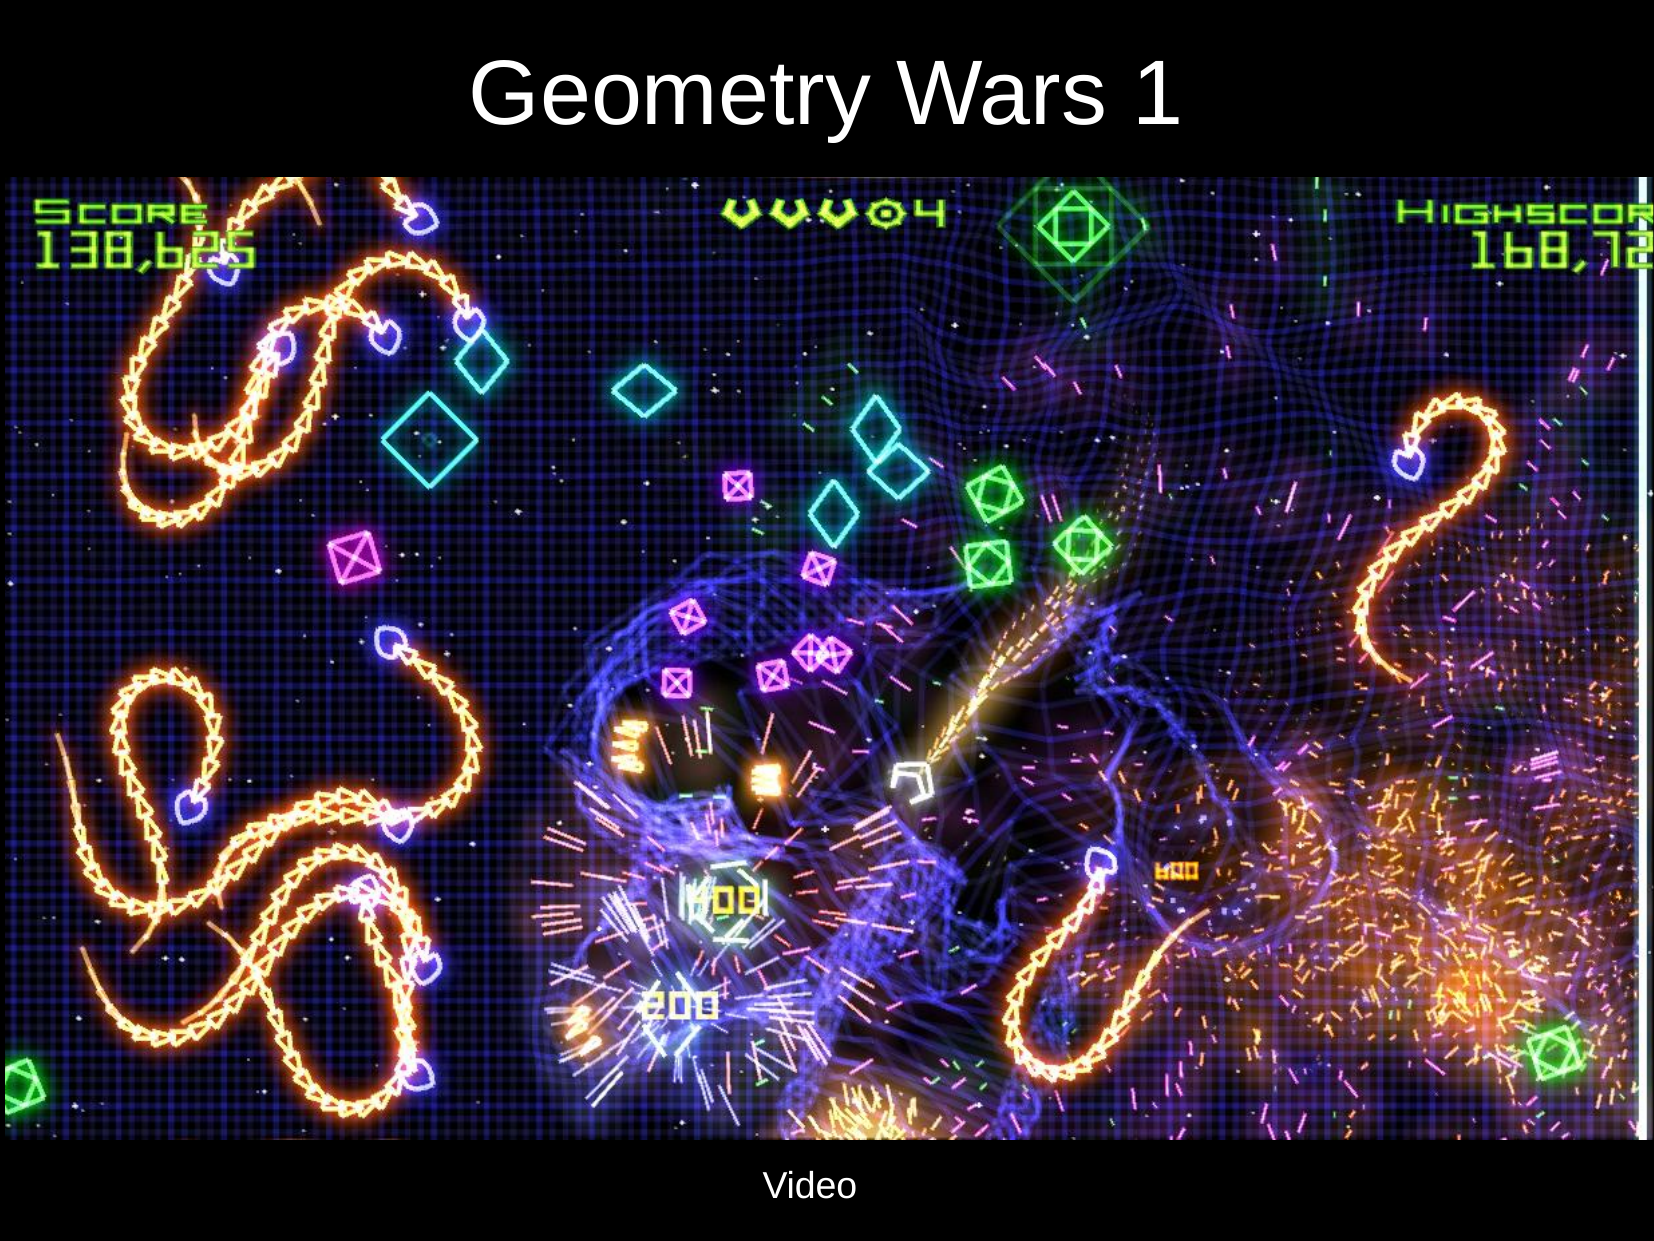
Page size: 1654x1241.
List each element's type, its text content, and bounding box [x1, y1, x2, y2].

text_box Video [734, 1157, 886, 1228]
title Geometry Wars 1 [82, 8, 1571, 178]
text_box [0, 0, 1654, 1241]
picture [5, 177, 1654, 1140]
